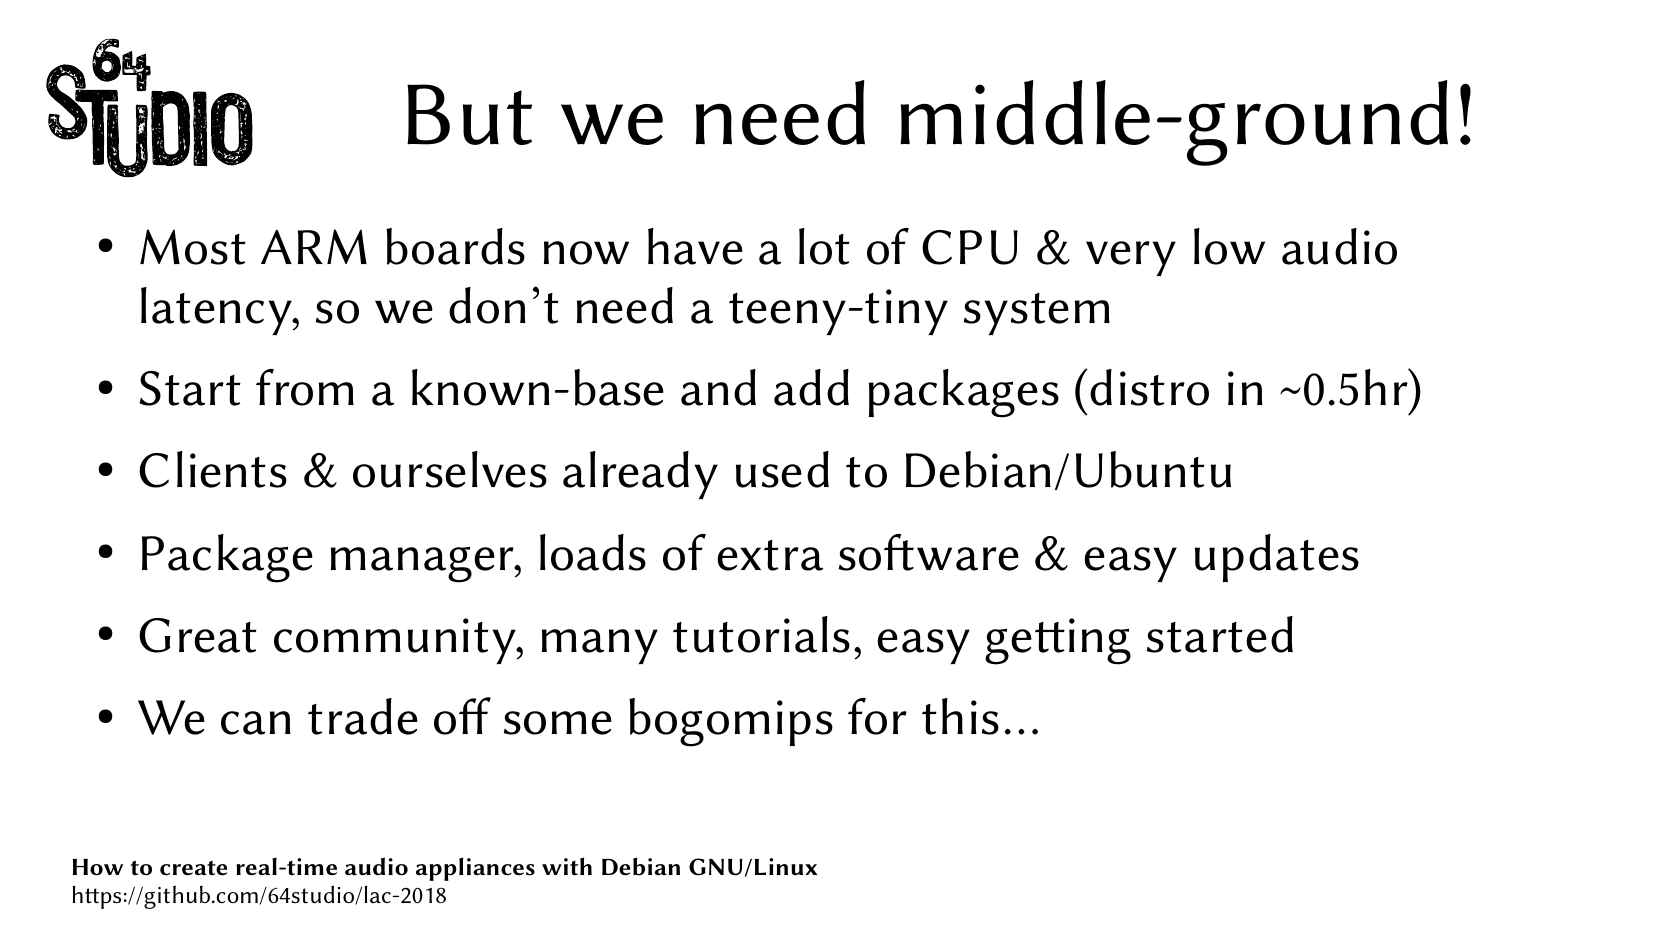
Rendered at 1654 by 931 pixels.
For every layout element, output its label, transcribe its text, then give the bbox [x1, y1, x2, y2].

list Most ARM boards now have a lot of CPU & very low audio latency, so we don’t need a teeny-tiny system Start from a known-base and add packages (distro in ~0.5hr) Clients & ourselves already used to Debian/Ubuntu Package manager, loads of extra software & easy updates Great community, many tutorials, easy getting started We can trade off some bogomips for this... [82, 217, 1571, 758]
title But we need middle-ground! [307, 7, 1571, 217]
